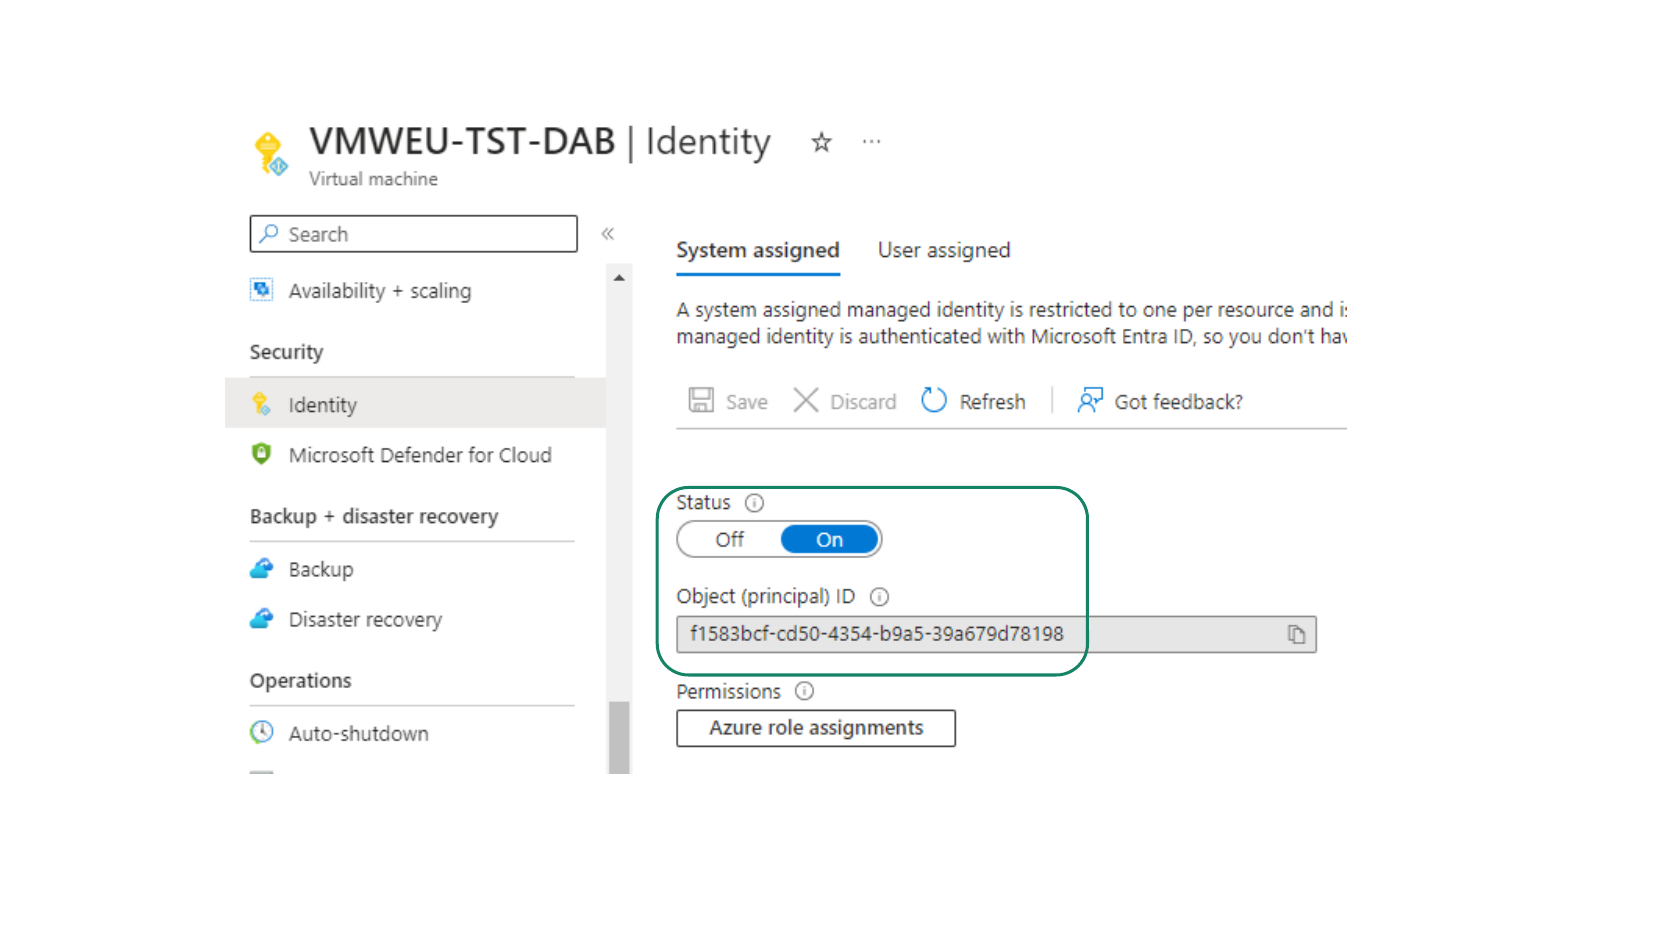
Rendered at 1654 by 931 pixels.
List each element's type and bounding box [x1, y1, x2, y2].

picture [225, 112, 1347, 774]
